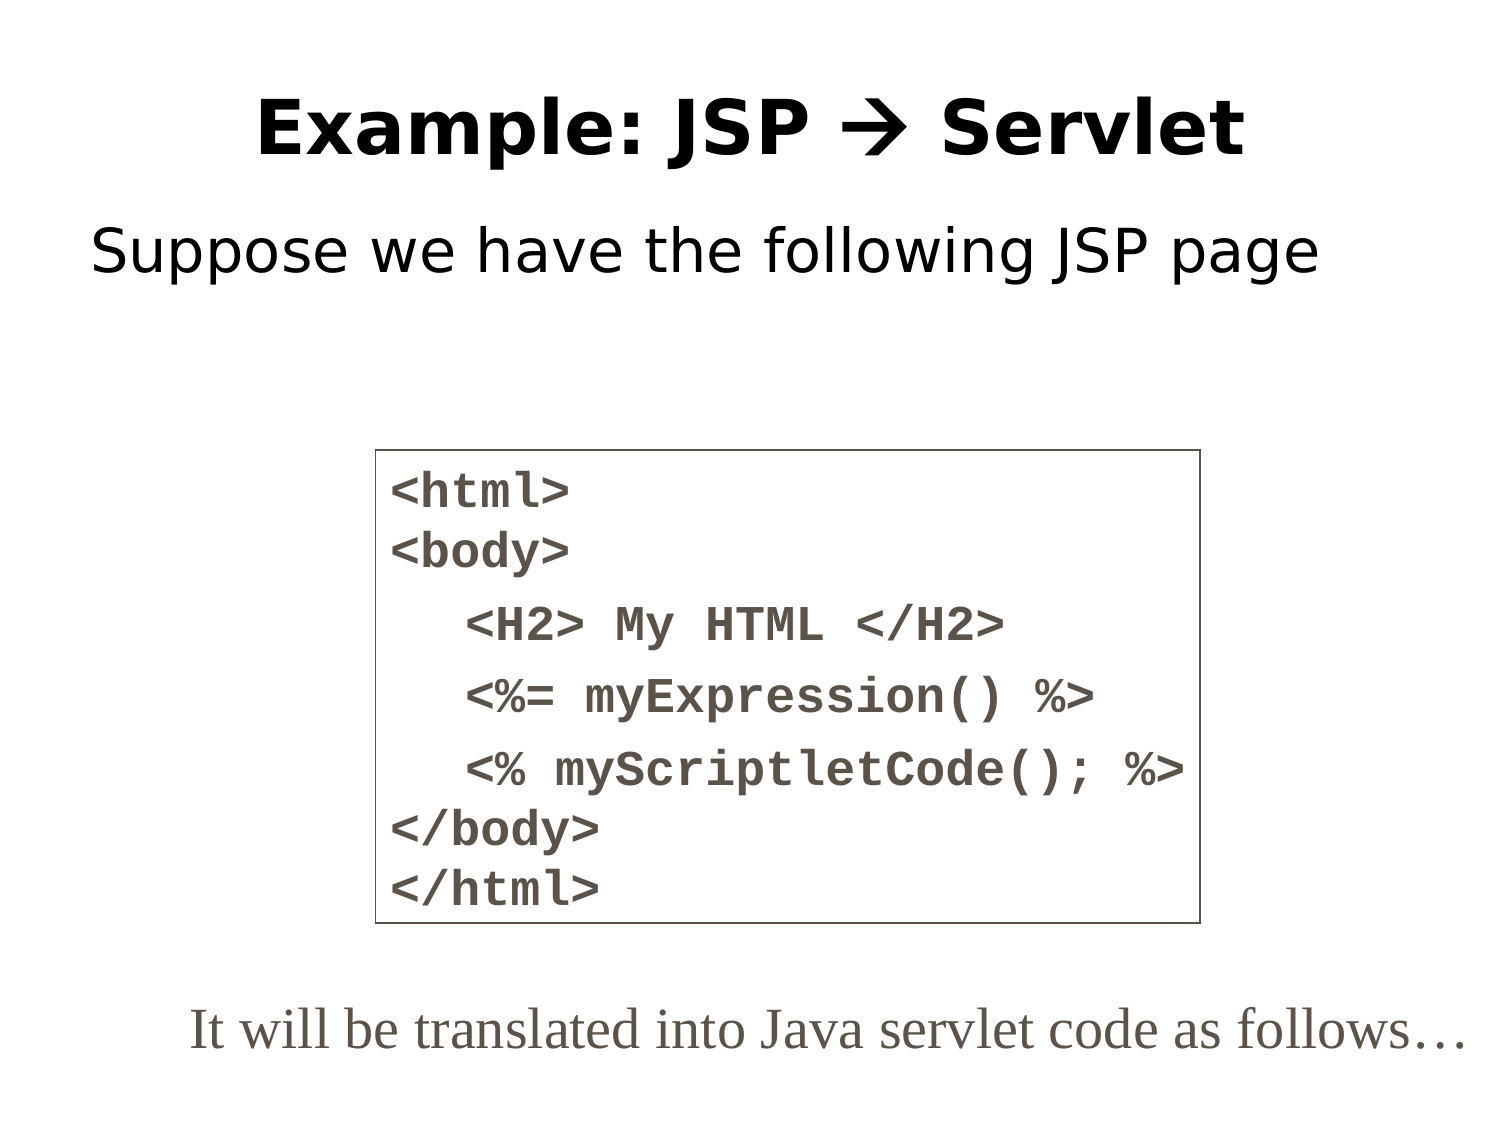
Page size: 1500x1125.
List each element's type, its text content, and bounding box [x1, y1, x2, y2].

list Suppose we have the following JSP page [75, 204, 1395, 1075]
title Example: JSP  Servlet [75, 44, 1425, 177]
text_box It will be translated into Java servlet code as follows… [174, 982, 1500, 1075]
text_box <html> <body> <H2> My HTML </H2> <%= myExpression() %> <% myScriptletCode(); %> </body> </html> [375, 450, 1201, 923]
